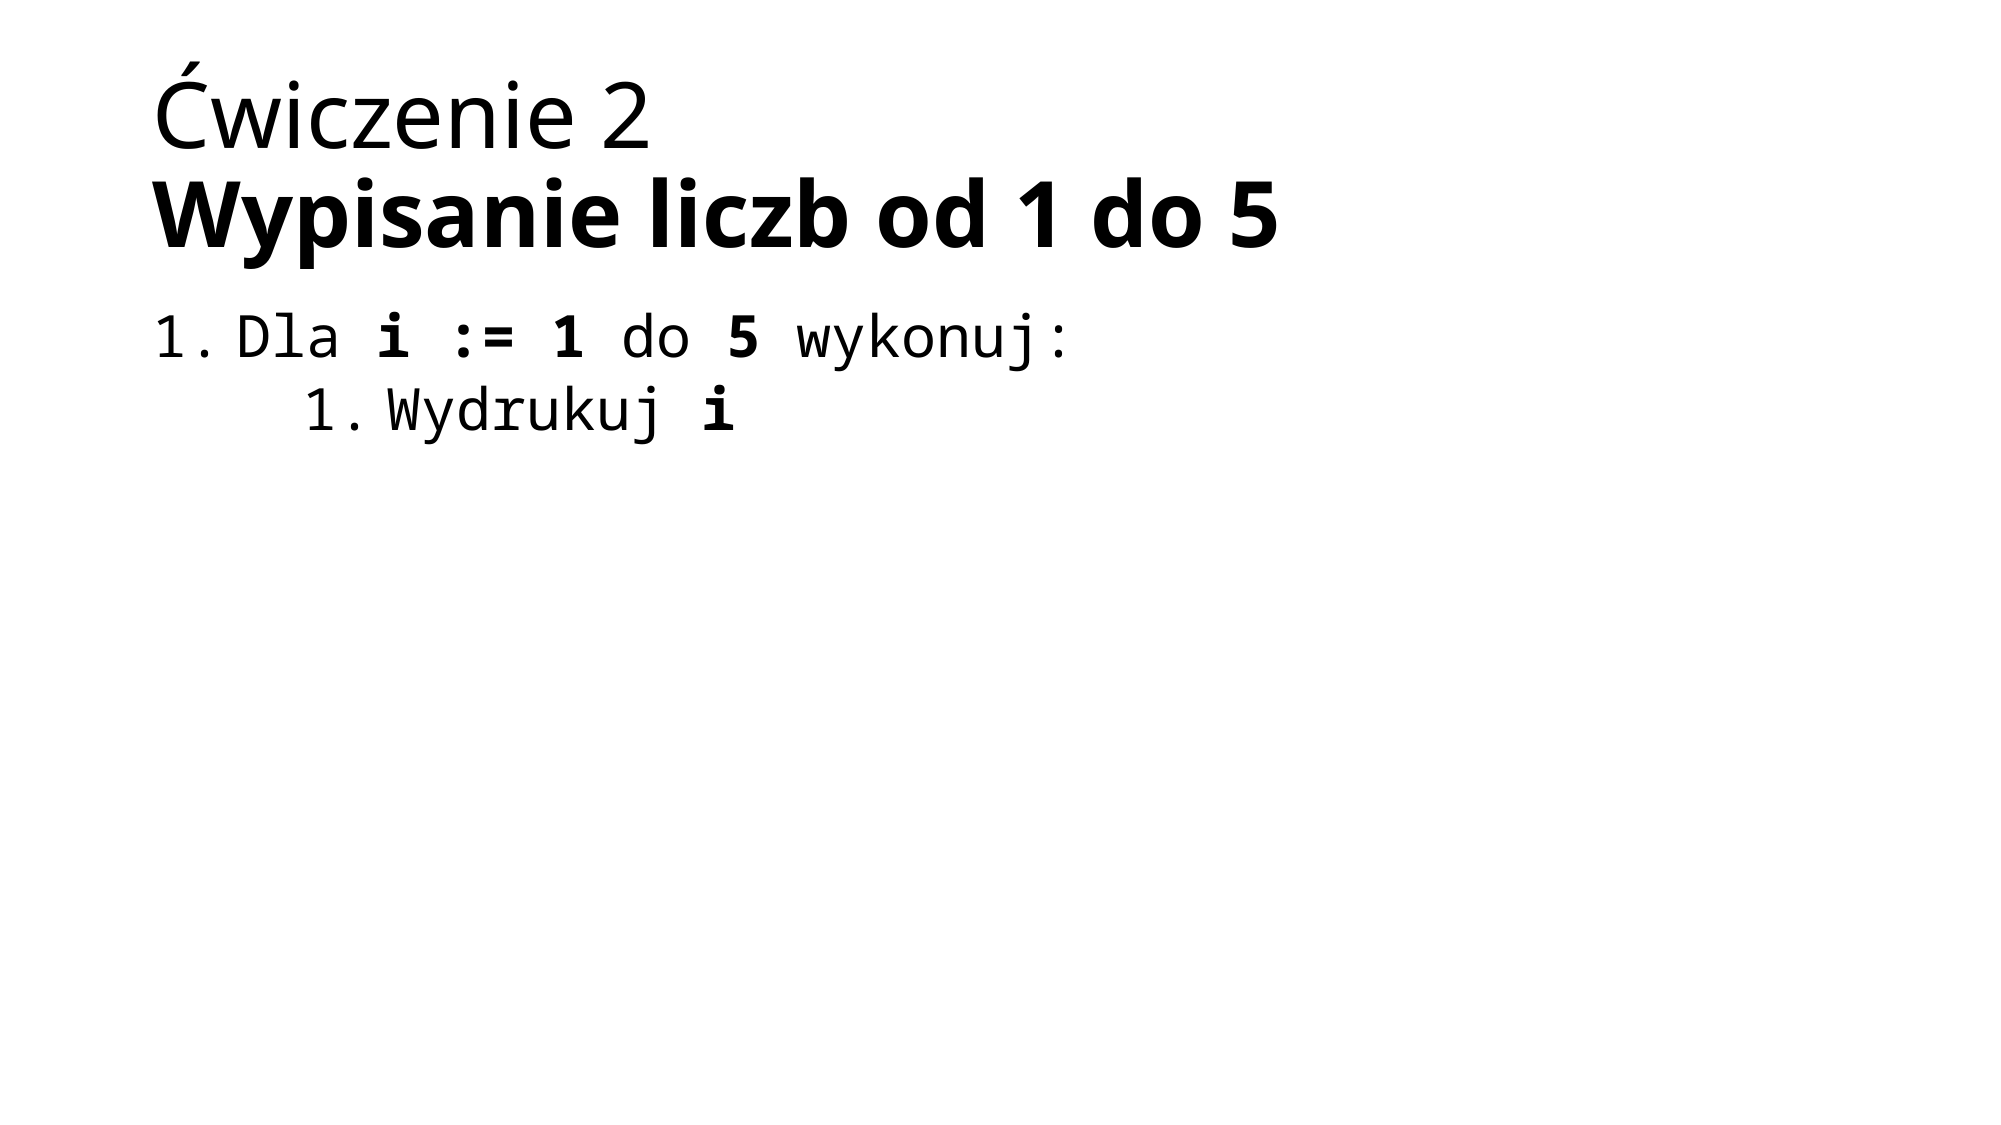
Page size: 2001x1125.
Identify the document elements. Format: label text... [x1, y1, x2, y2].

list Dla i := 1 do 5 wykonuj: Wydrukuj i [137, 299, 1863, 1014]
title Ćwiczenie 2 Wypisanie liczb od 1 do 5 [137, 59, 1863, 278]
